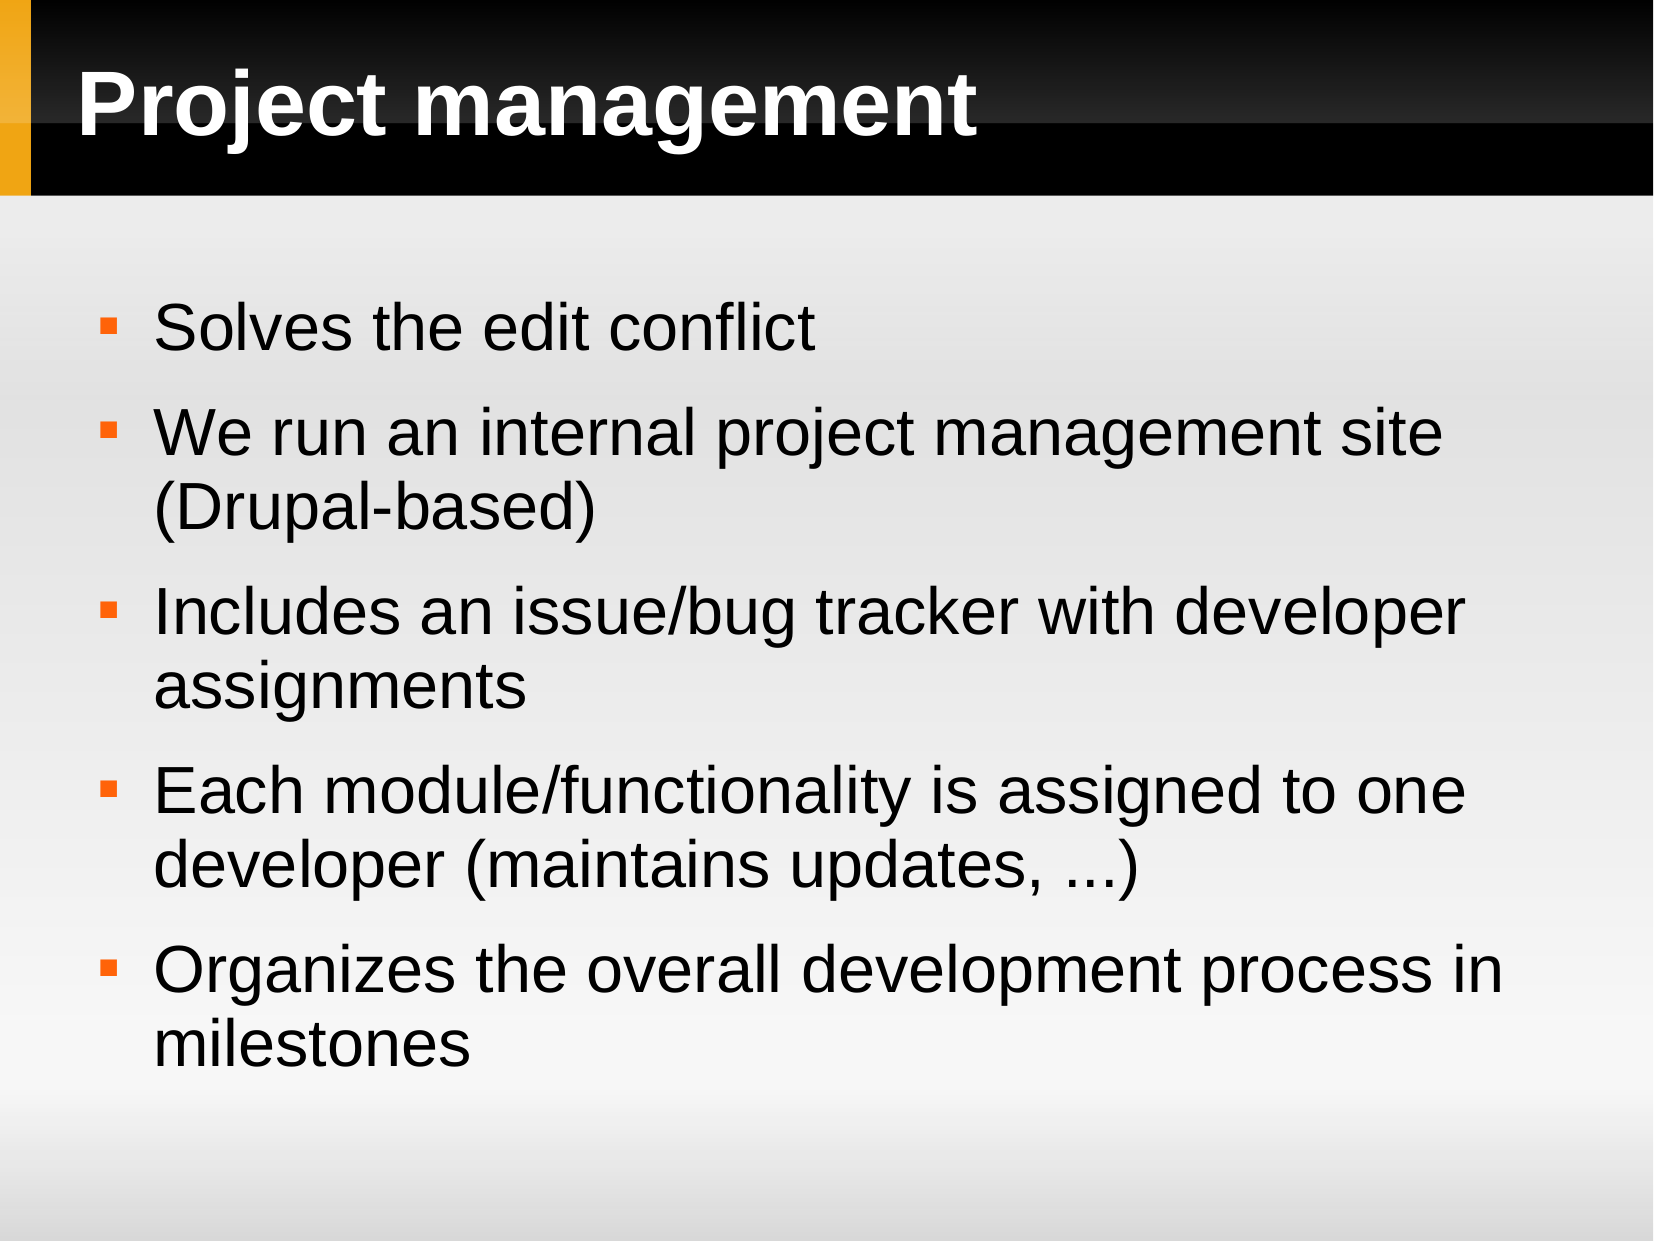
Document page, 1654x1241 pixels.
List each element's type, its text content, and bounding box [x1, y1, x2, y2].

picture [0, 0, 1654, 1241]
list Solves the edit conflict We run an internal project management site (Drupal-based) Includes an issue/bug tracker with developer assignments Each module/functionality is assigned to one developer (maintains updates, ...) Organizes the overall development process in milestones [82, 290, 1571, 1095]
title Project management [76, 0, 1565, 208]
